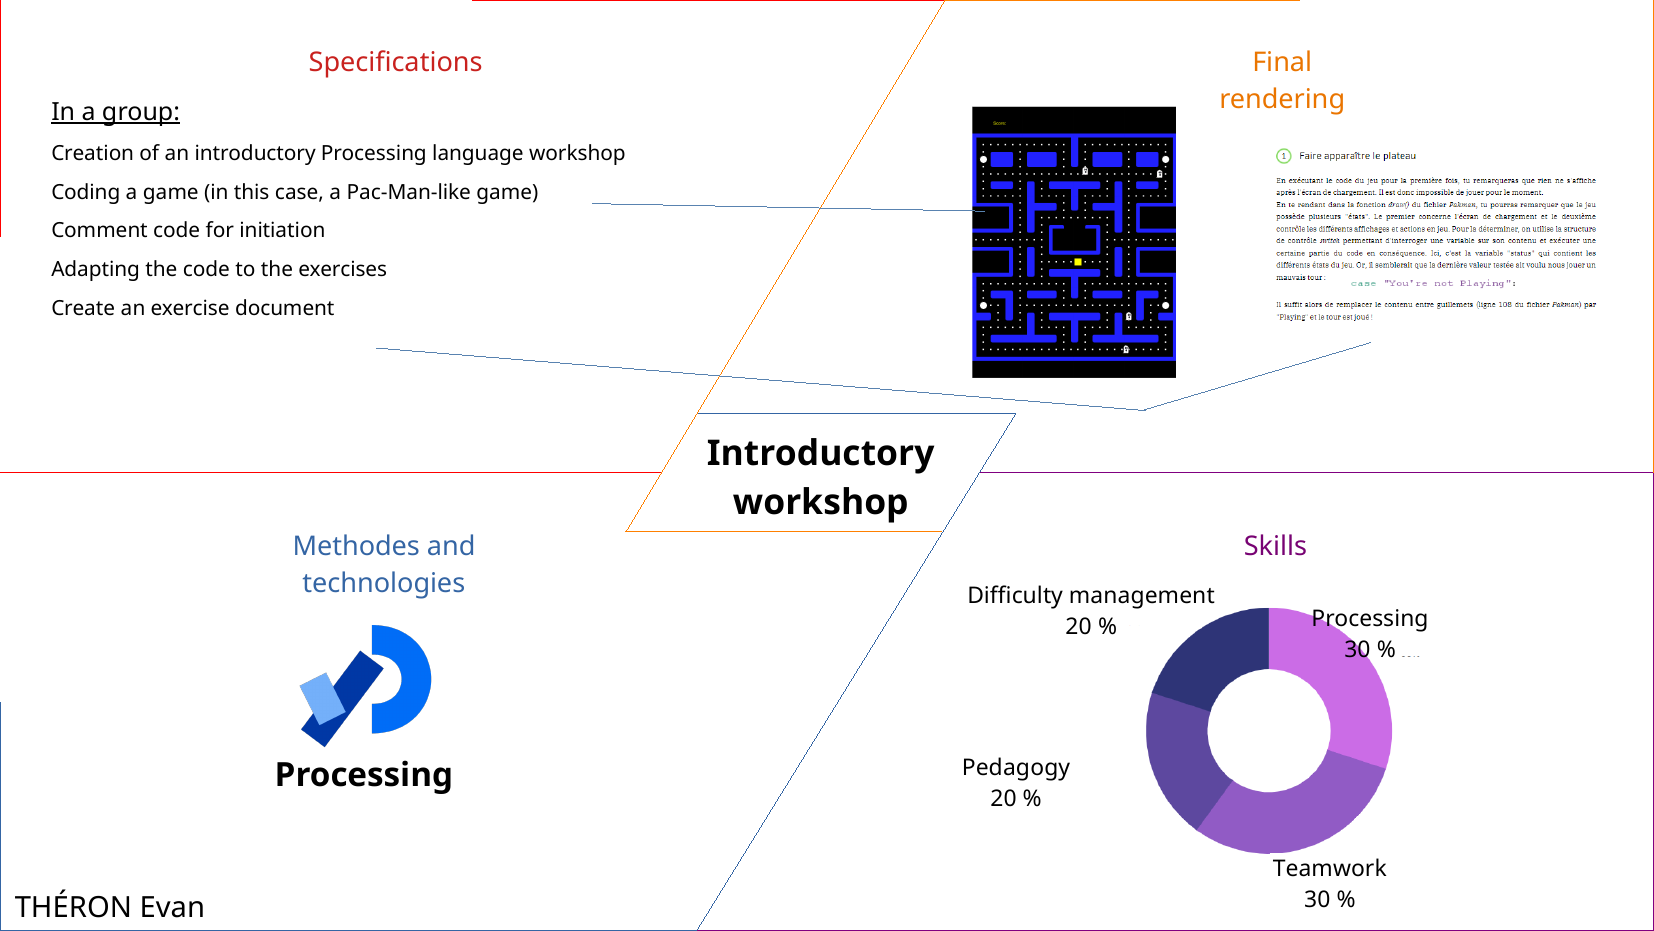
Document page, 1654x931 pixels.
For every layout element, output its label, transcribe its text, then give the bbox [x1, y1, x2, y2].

text_box THÉRON Evan [0, 878, 237, 931]
text_box Pedagogy 20 % [947, 743, 1227, 864]
text_box Skills [1169, 519, 1382, 569]
text_box In a group: Creation of an introductory Processing language workshop Coding a game (in this case, a Pac-Man-like game) Comment code for initiation Adapting the code to the exercises Create an exercise document [36, 86, 832, 370]
text_box Teamwork 30 % [1258, 844, 1538, 931]
picture [972, 106, 1176, 378]
picture [1272, 143, 1600, 331]
text_box Methodes and technologies [200, 519, 567, 569]
text_box Specifications [248, 35, 544, 85]
text_box Processing [259, 744, 469, 801]
text_box Introductory workshop [687, 420, 955, 525]
text_box Final rendering [1181, 35, 1384, 85]
text_box Processing 30 % [1296, 594, 1576, 715]
picture [1074, 600, 1438, 884]
picture [295, 617, 435, 744]
text_box Difficulty management 20 % [952, 571, 1232, 721]
